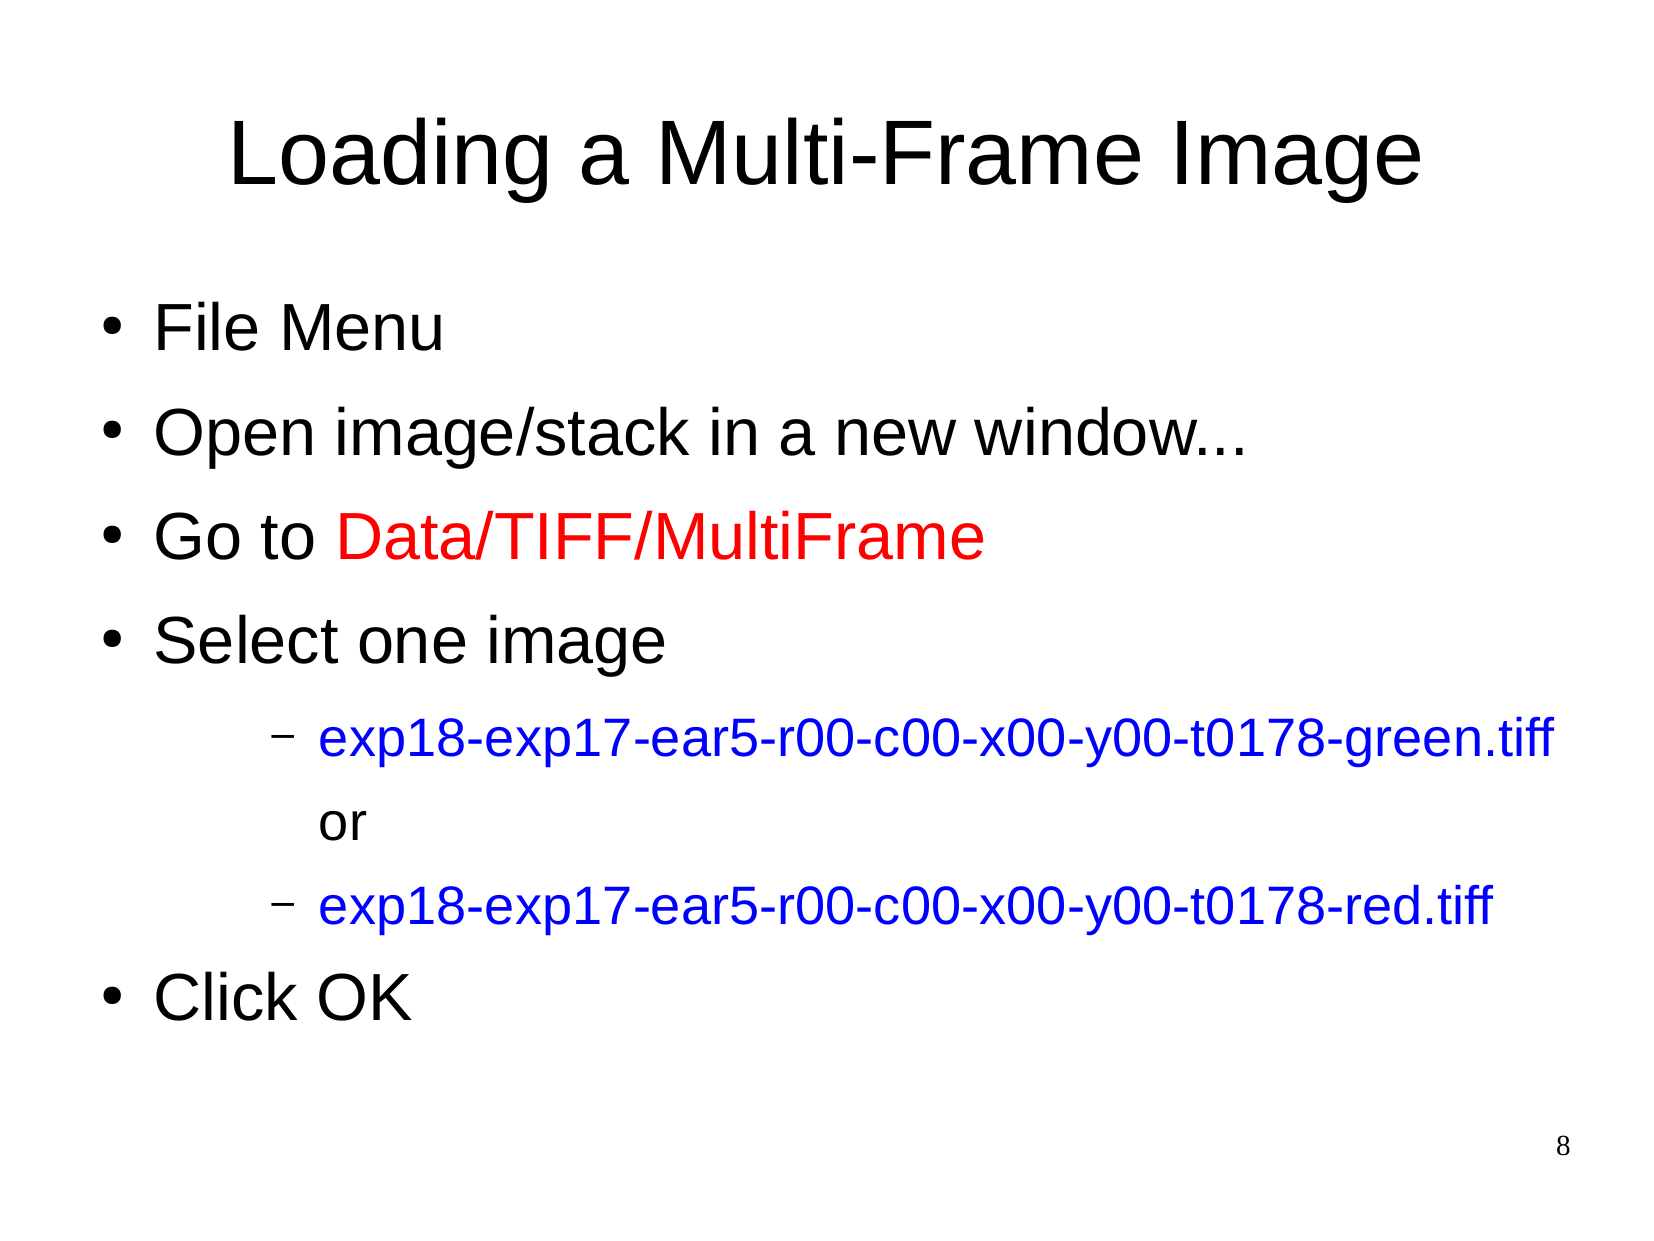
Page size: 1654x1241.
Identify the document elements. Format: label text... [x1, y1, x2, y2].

title Loading a Multi-Frame Image [82, 49, 1571, 257]
list File Menu Open image/stack in a new window... Go to Data/TIFF/MultiFrame Select one image exp18-exp17-ear5-r00-c00-x00-y00-t0178-green.tiff or exp18-exp17-ear5-r00-c00-x00-y00-t0178-red.tiff Click OK [82, 290, 1571, 1094]
